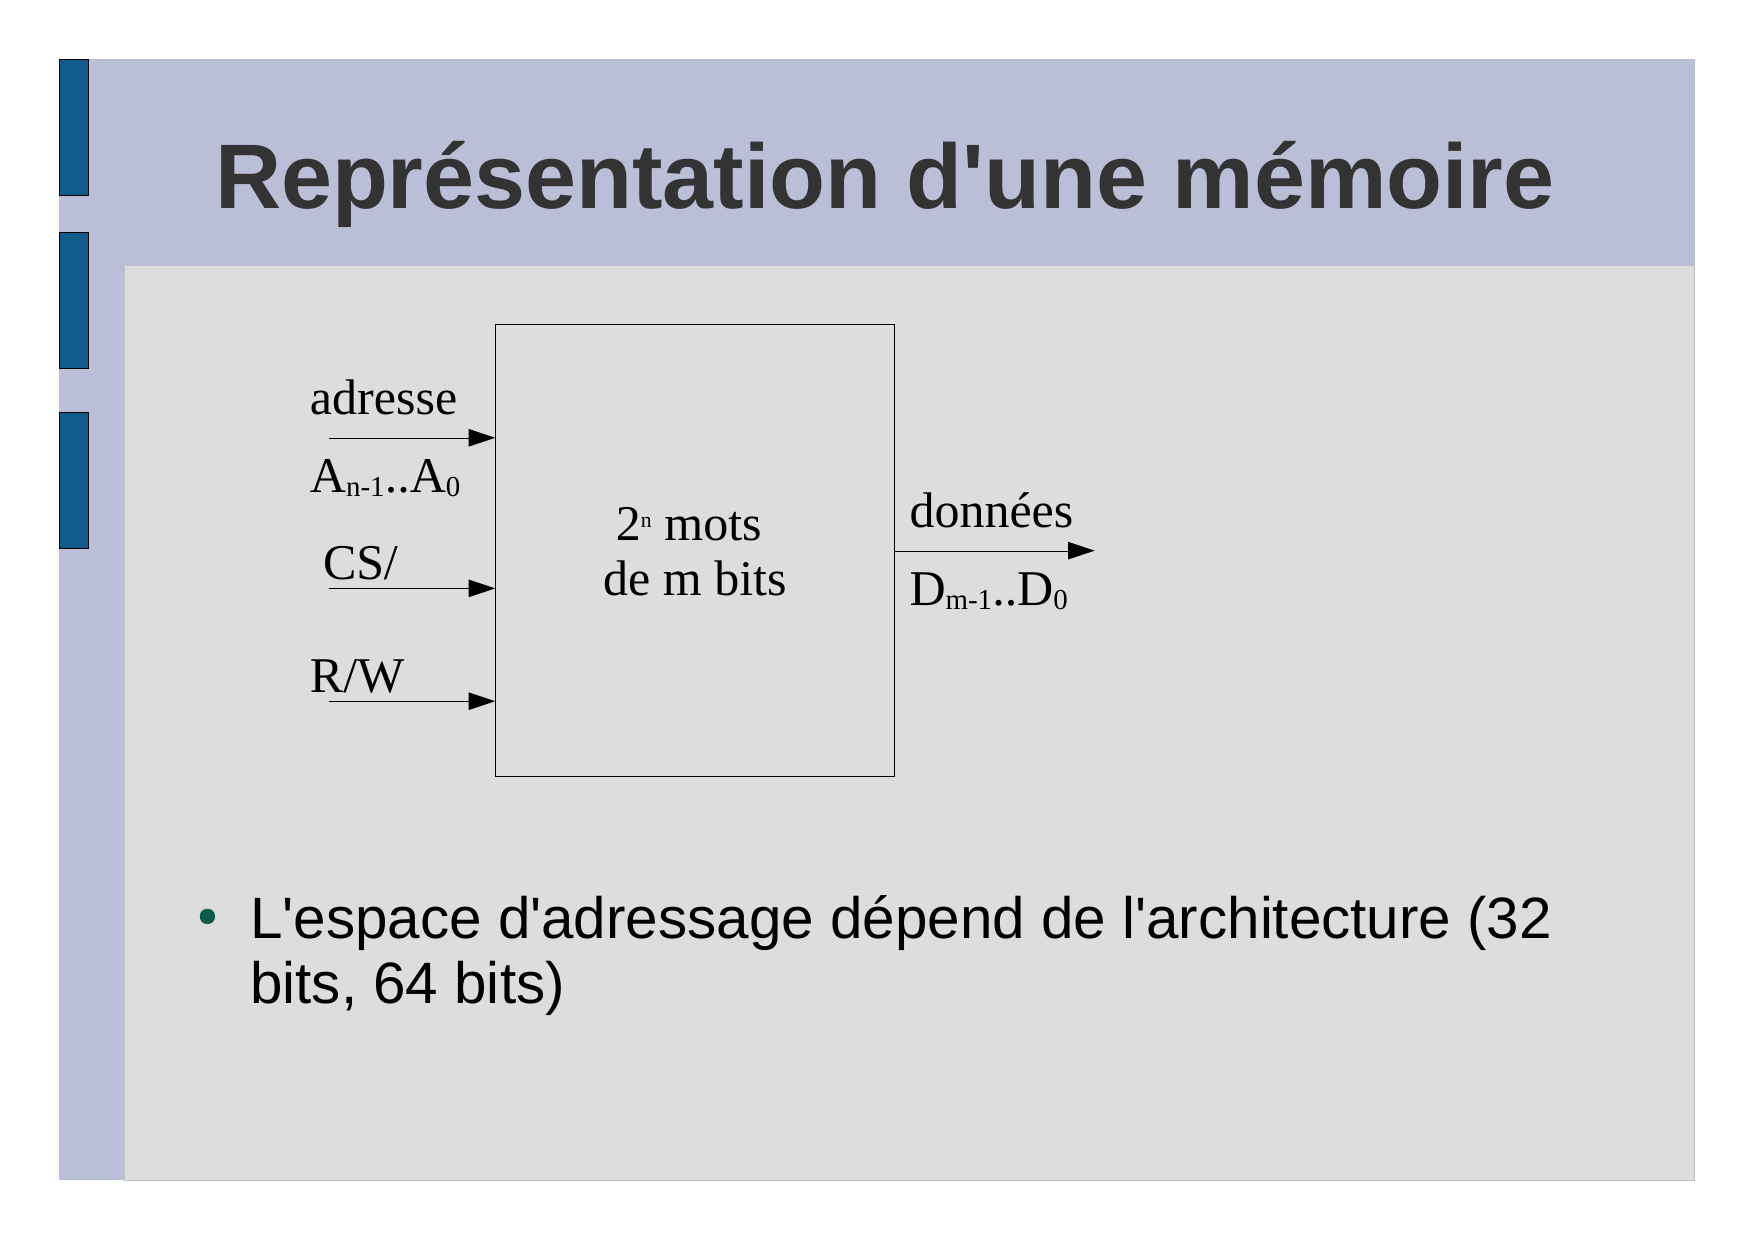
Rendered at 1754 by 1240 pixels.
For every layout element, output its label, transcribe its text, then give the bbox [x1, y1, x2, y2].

text_box données [894, 475, 1129, 553]
text_box R/W [295, 640, 442, 857]
text_box 2n mots de m bits [495, 324, 895, 777]
text_box adresse [295, 362, 479, 440]
title Représentation d'une mémoire [118, 88, 1654, 266]
list L'espace d'adressage dépend de l'architecture (32 bits, 64 bits) [179, 885, 1577, 1093]
text_box CS/ [308, 528, 442, 640]
text_box Dm-1..D0 [894, 553, 1182, 697]
text_box An-1..A0 [295, 440, 570, 584]
